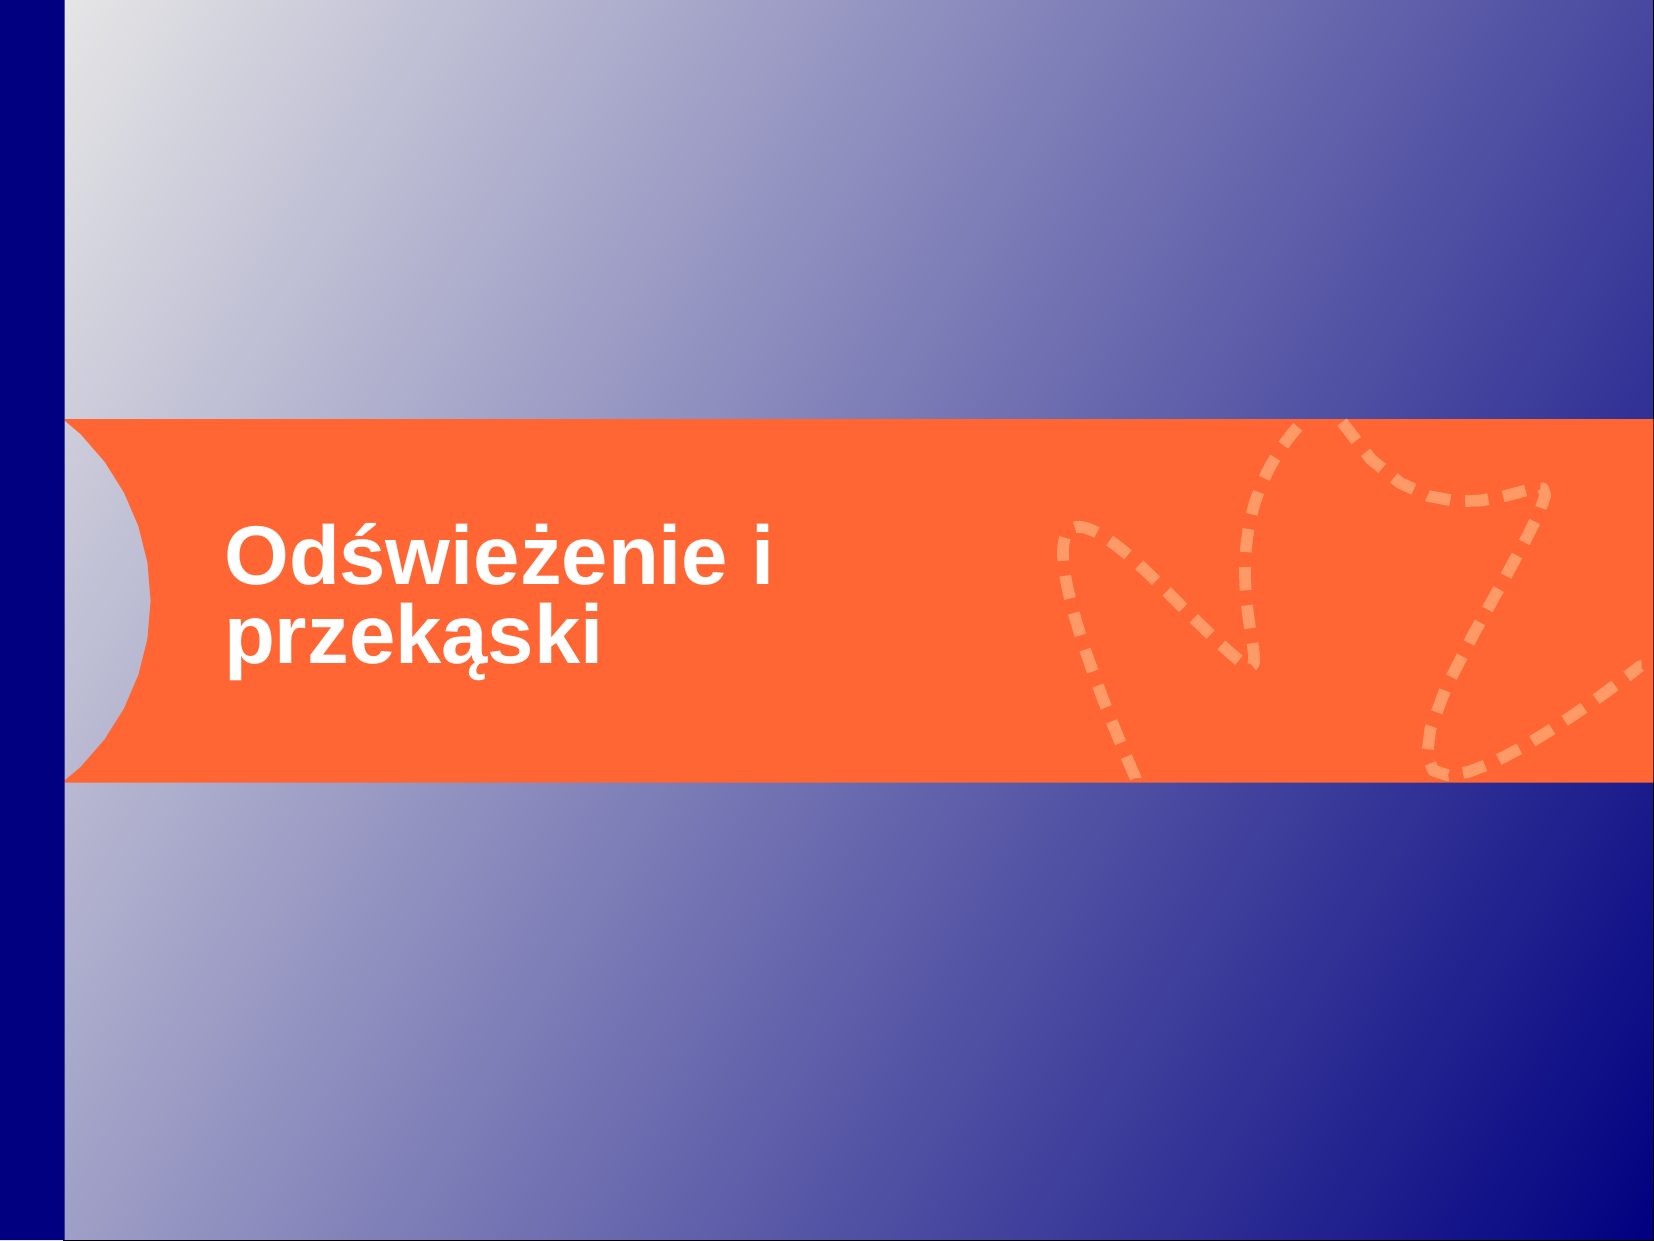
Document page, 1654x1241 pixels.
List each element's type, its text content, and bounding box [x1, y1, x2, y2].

title Odświeżenie i przekąski [224, 497, 1093, 704]
